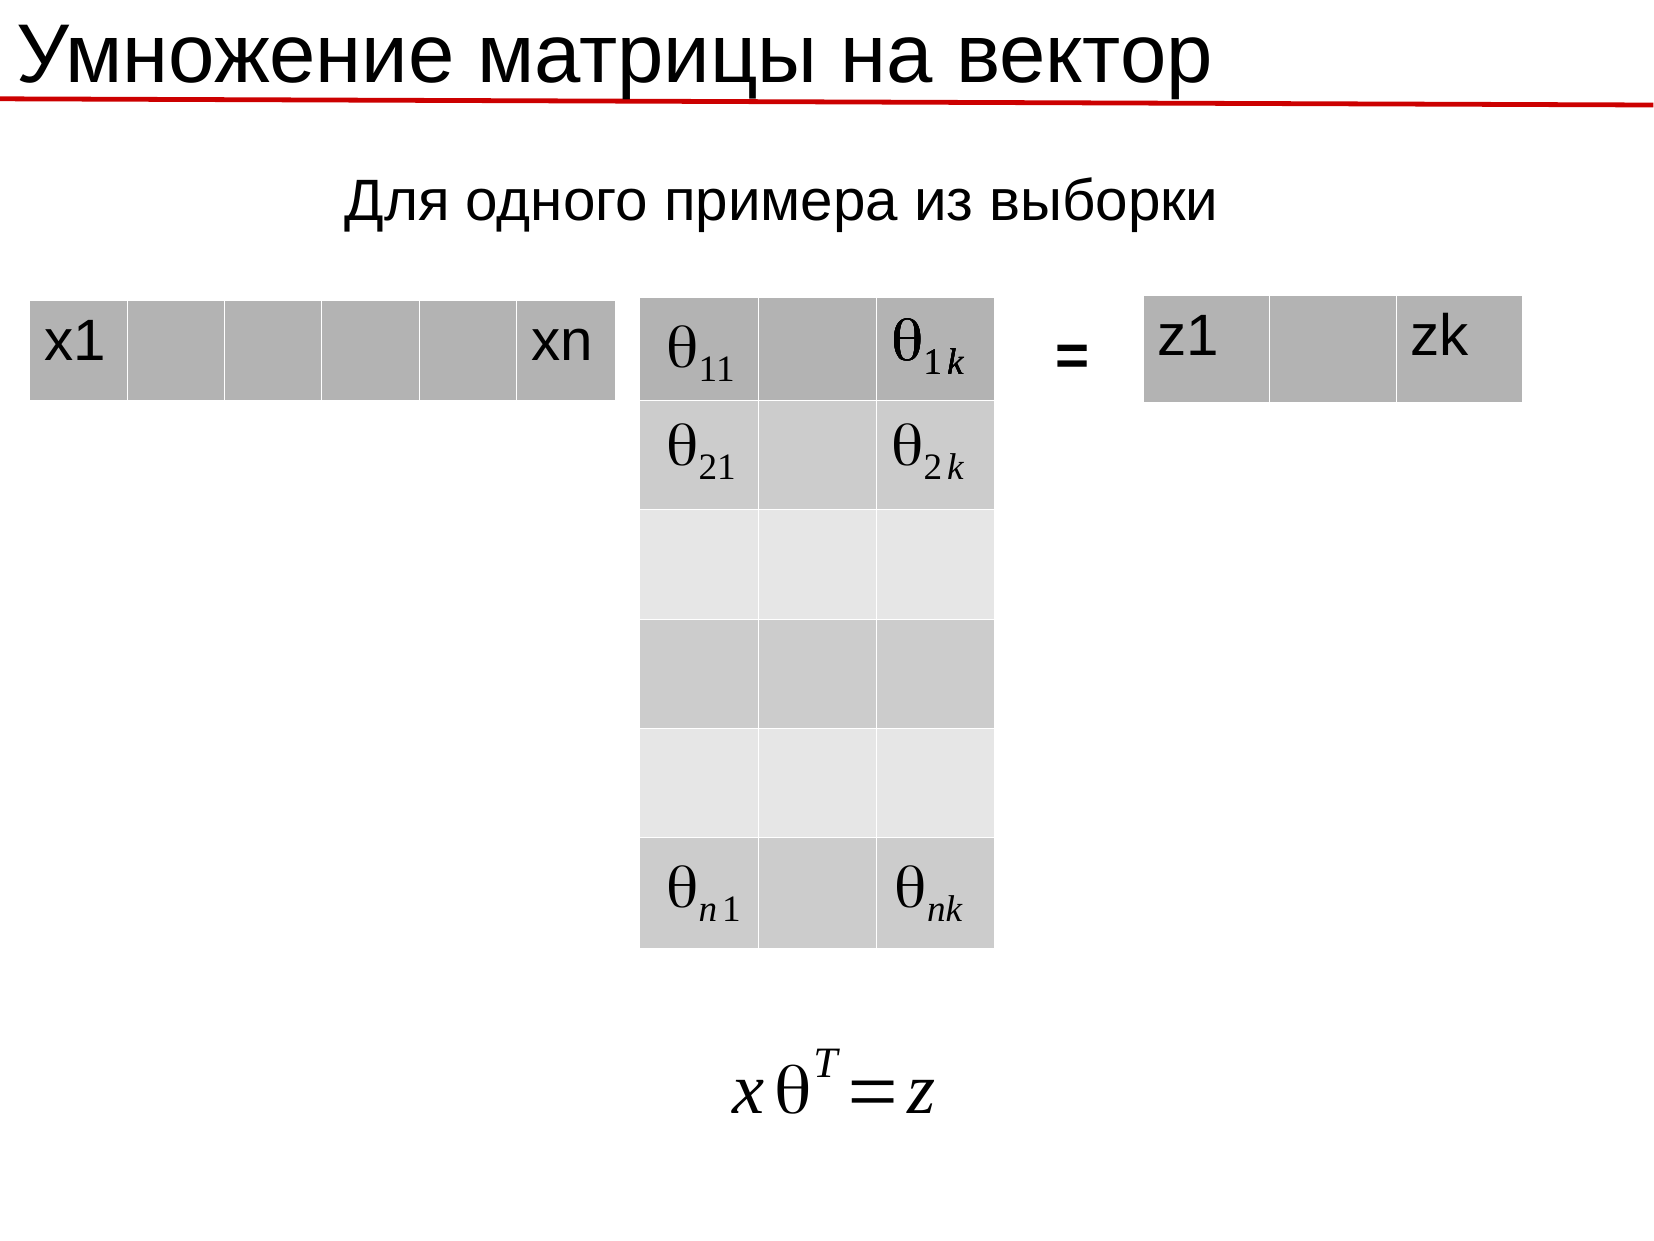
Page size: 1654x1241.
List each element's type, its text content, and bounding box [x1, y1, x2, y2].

table_cell [759, 620, 876, 728]
table_header z1 [1144, 296, 1269, 402]
chart [885, 420, 972, 488]
table_cell [640, 838, 758, 948]
chart [885, 315, 972, 383]
chart [660, 862, 747, 931]
table_cell [877, 838, 994, 948]
table_header [877, 298, 994, 400]
table_header zk [1397, 296, 1522, 402]
table_header [322, 301, 419, 400]
table_header [420, 301, 516, 400]
table_cell [640, 401, 758, 509]
chart [722, 1038, 944, 1130]
table_cell [640, 620, 758, 728]
text_box = [1040, 315, 1179, 395]
text_box Умножение матрицы на вектор [1, 0, 1231, 109]
table_cell [877, 510, 994, 619]
chart [660, 420, 743, 488]
table_cell [877, 401, 994, 509]
chart [660, 322, 741, 391]
table_cell [877, 729, 994, 837]
table_cell [877, 620, 994, 728]
table_cell [759, 510, 876, 619]
table_cell [759, 838, 876, 948]
table_cell [640, 729, 758, 837]
table_header [1270, 296, 1396, 402]
table_header [759, 298, 876, 400]
table_cell [759, 401, 876, 509]
table_cell [640, 510, 758, 619]
table_header xn [517, 301, 615, 400]
text_box Для одного примера из выборки [330, 160, 1456, 241]
table_cell [759, 729, 876, 837]
chart [888, 862, 972, 931]
table_header x1 [30, 301, 127, 400]
table_header [128, 301, 224, 400]
table_header [640, 298, 758, 400]
table_header [225, 301, 321, 400]
